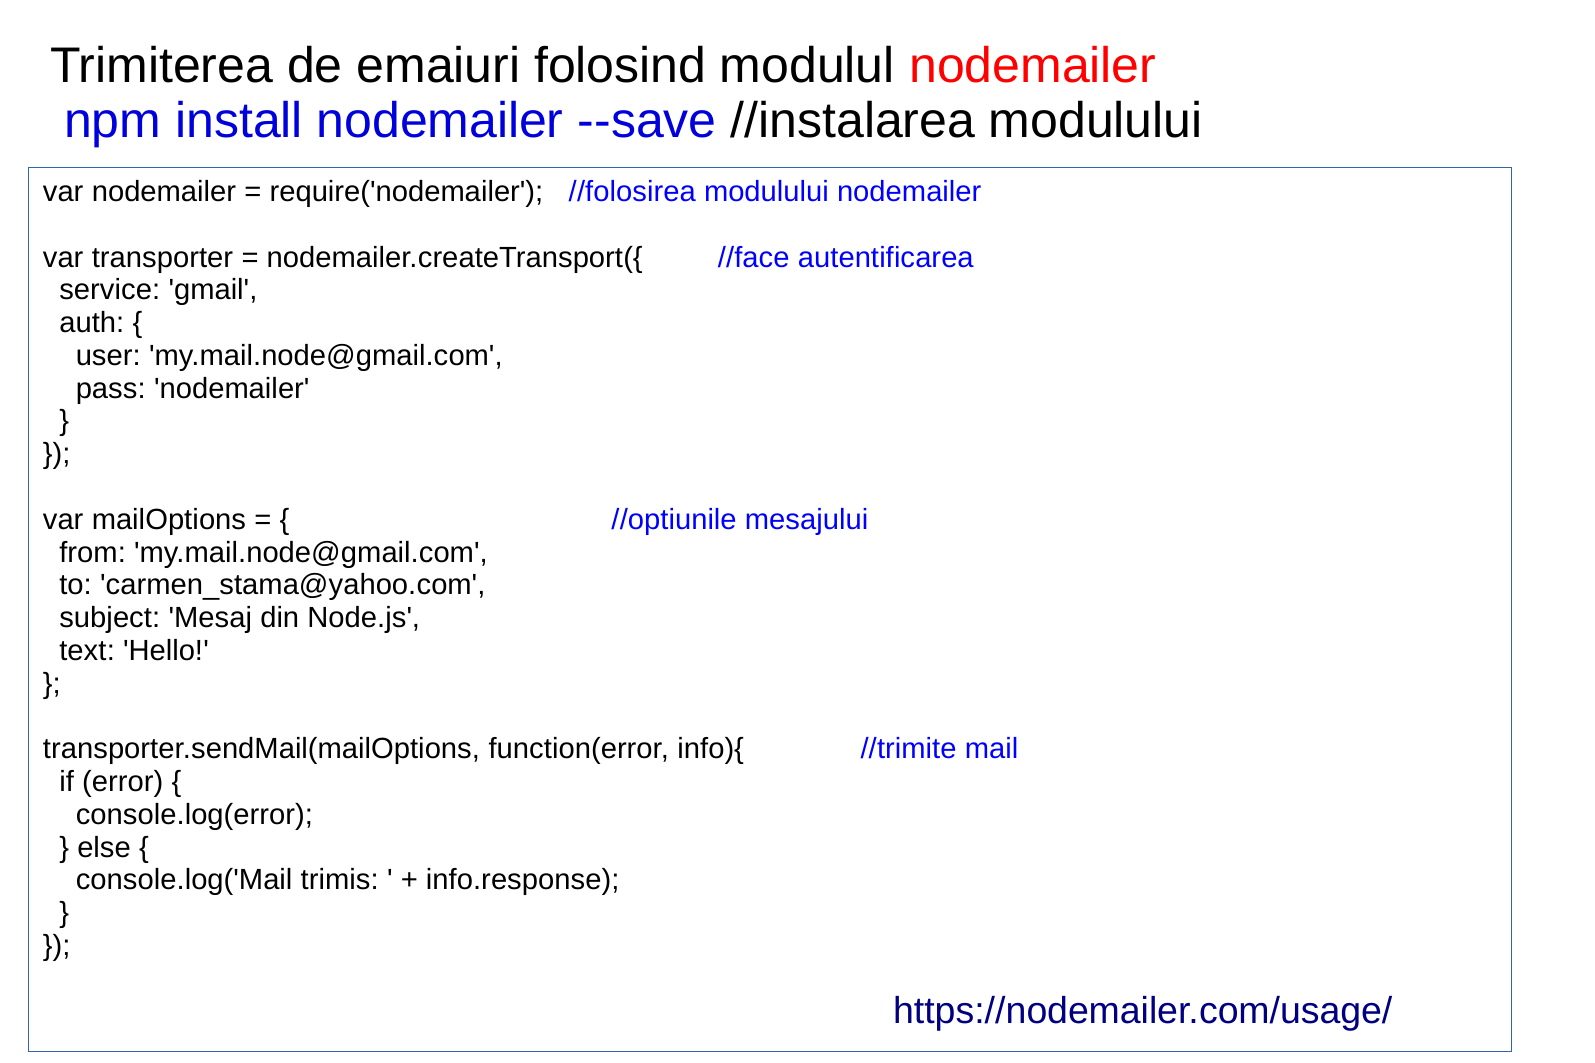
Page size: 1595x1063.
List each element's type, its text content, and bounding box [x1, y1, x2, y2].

text_box Trimiterea de emaiuri folosind modulul nodemailer npm install nodemailer --save //instalarea modulului [35, 29, 1252, 156]
text_box https://nodemailer.com/usage/ [878, 982, 1484, 1053]
text_box var nodemailer = require('nodemailer'); //folosirea modulului nodemailer var transporter = nodemailer.createTransport({ //face autentificarea service: 'gmail', auth: { user: 'my.mail.node@gmail.com', pass: 'nodemailer' } }); var mailOptions = { //optiunile mesajului from: 'my.mail.node@gmail.com', to: 'carmen_stama@yahoo.com', subject: 'Mesaj din Node.js', text: 'Hello!' }; transporter.sendMail(mailOptions, function(error, info){ //trimite mail if (error) { console.log(error); } else { console.log('Mail trimis: ' + info.response); } }); [28, 167, 1512, 1052]
